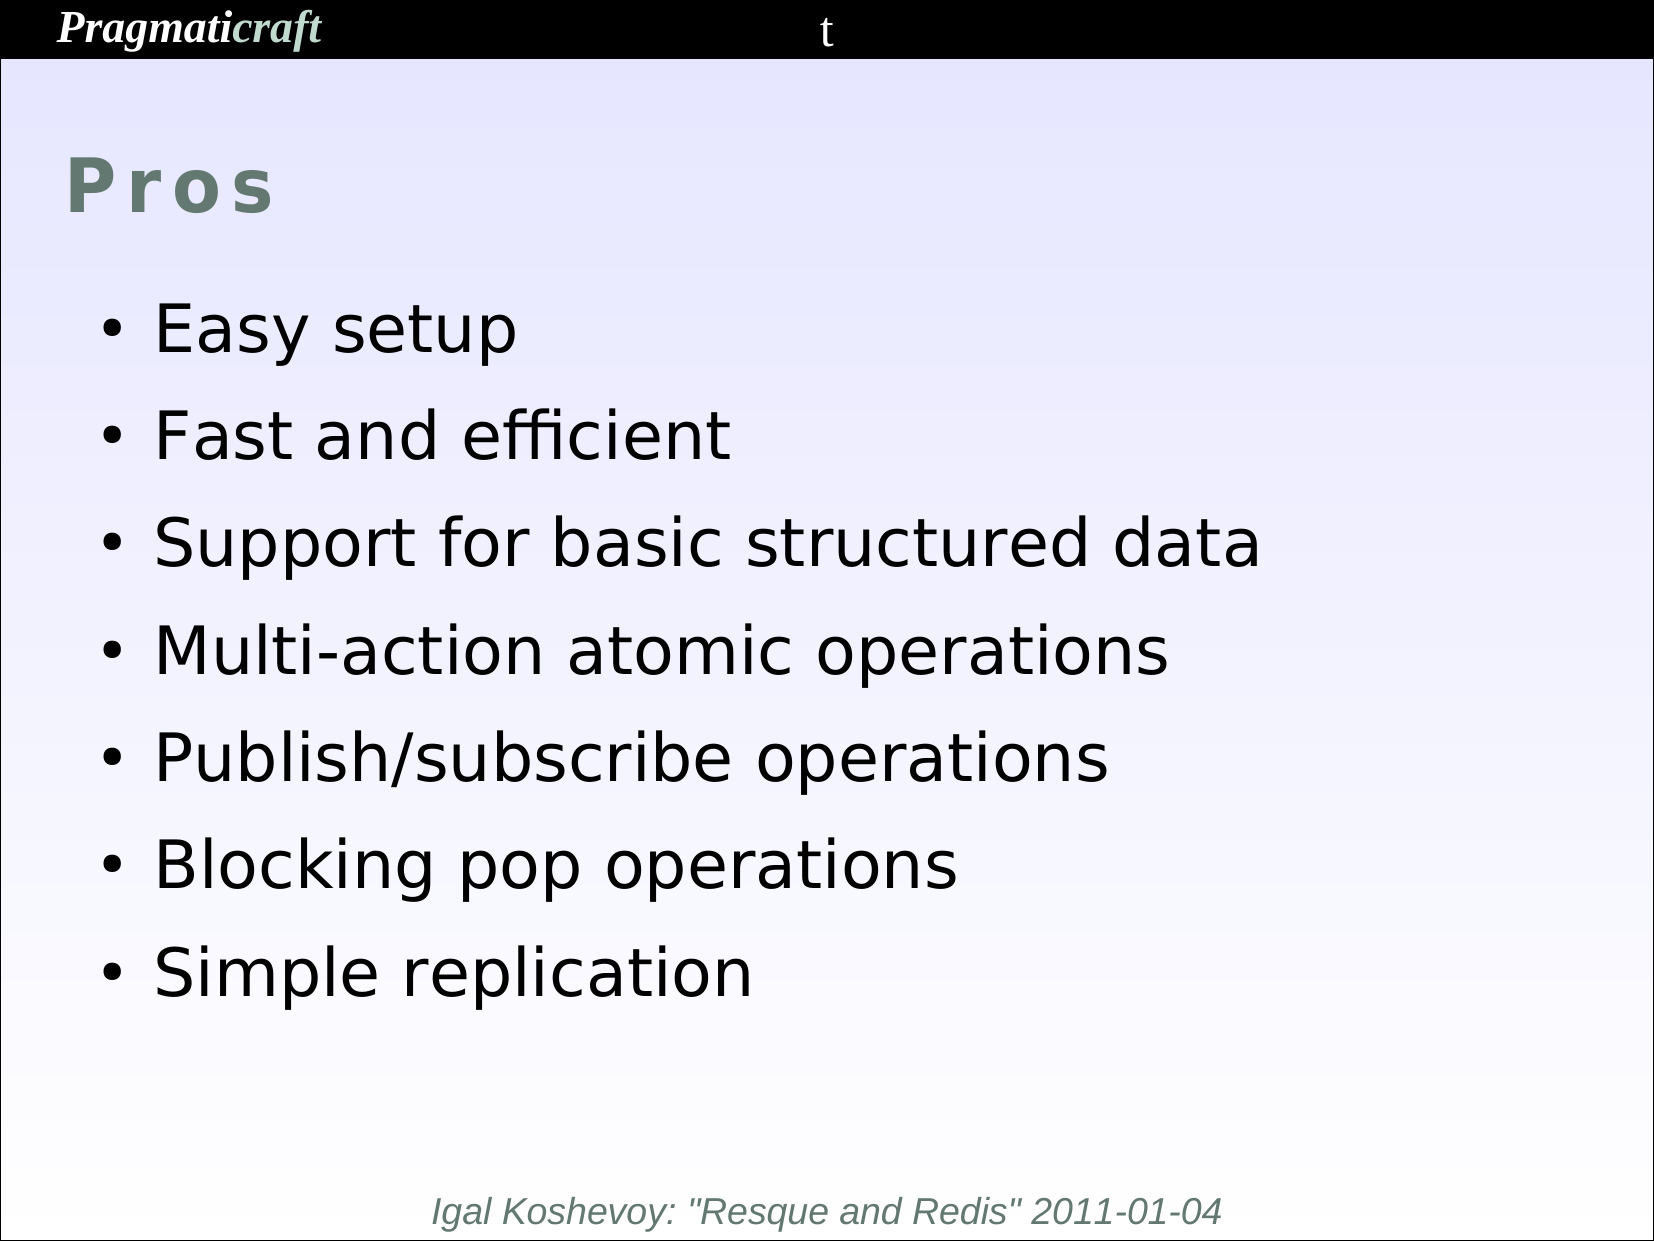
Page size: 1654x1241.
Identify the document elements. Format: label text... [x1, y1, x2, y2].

list Easy setup Fast and efficient Support for basic structured data Multi-action atomic operations Publish/subscribe operations Blocking pop operations Simple replication [82, 290, 1571, 1094]
title Pros [64, 119, 1587, 254]
